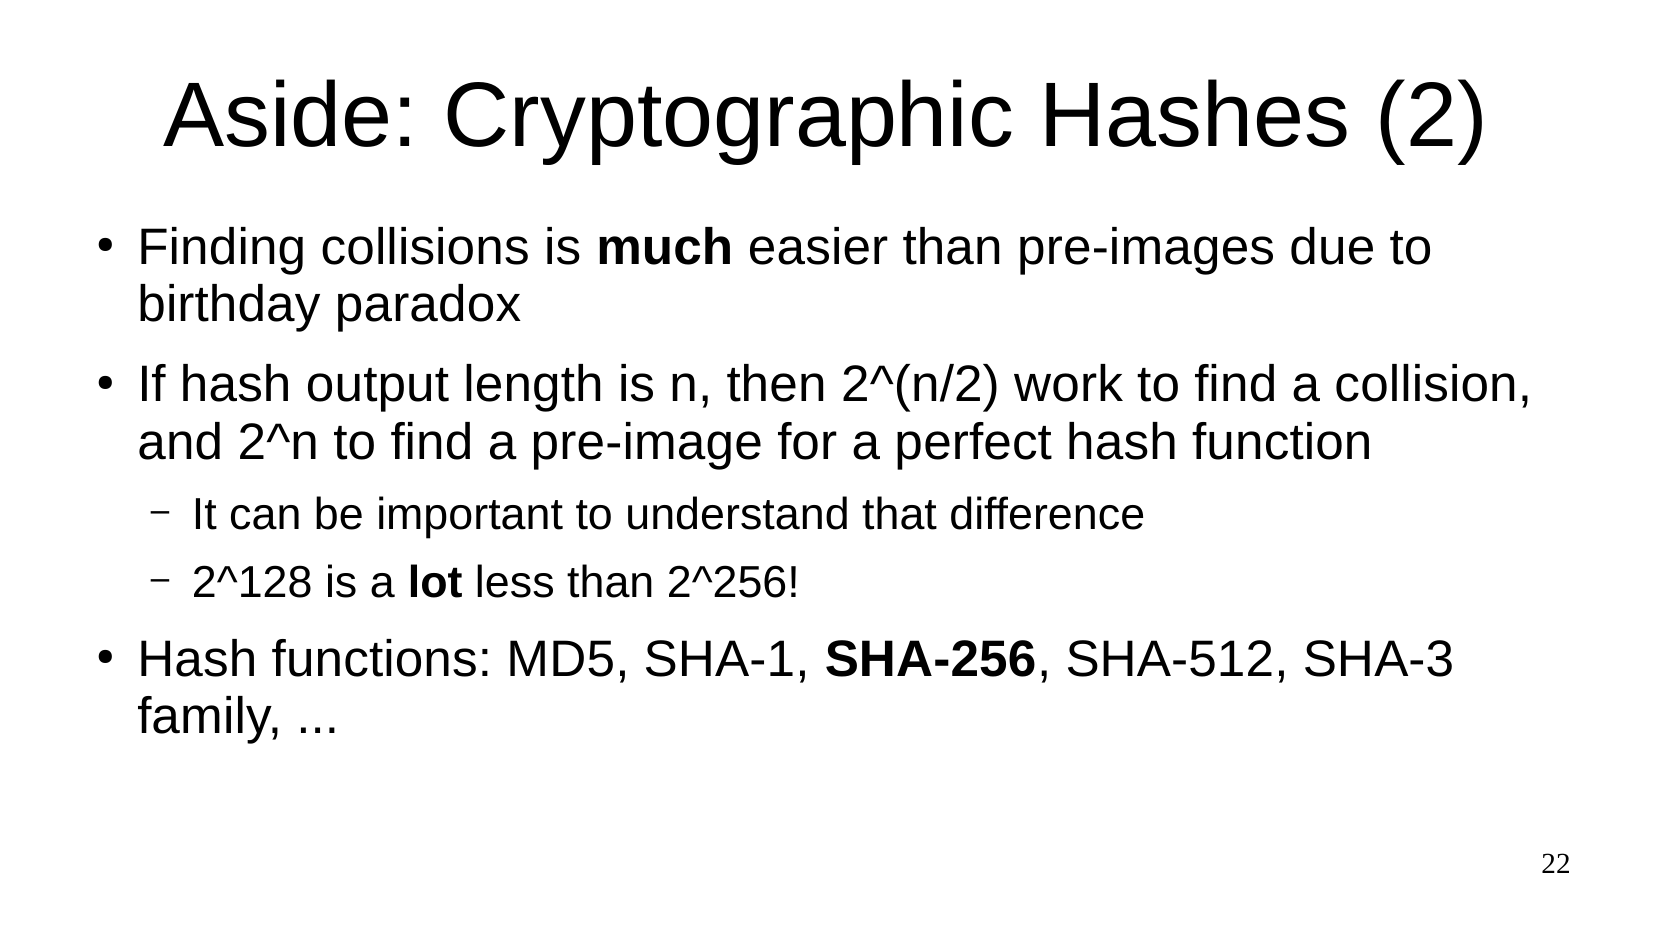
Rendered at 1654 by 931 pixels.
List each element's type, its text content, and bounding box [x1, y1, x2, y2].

title Aside: Cryptographic Hashes (2) [82, 37, 1571, 193]
list Finding collisions is much easier than pre-images due to birthday paradox If hash output length is n, then 2^(n/2) work to find a collision, and 2^n to find a pre-image for a perfect hash function It can be important to understand that difference 2^128 is a lot less than 2^256! Hash functions: MD5, SHA-1, SHA-256, SHA-512, SHA-3 family, ... [82, 217, 1571, 758]
